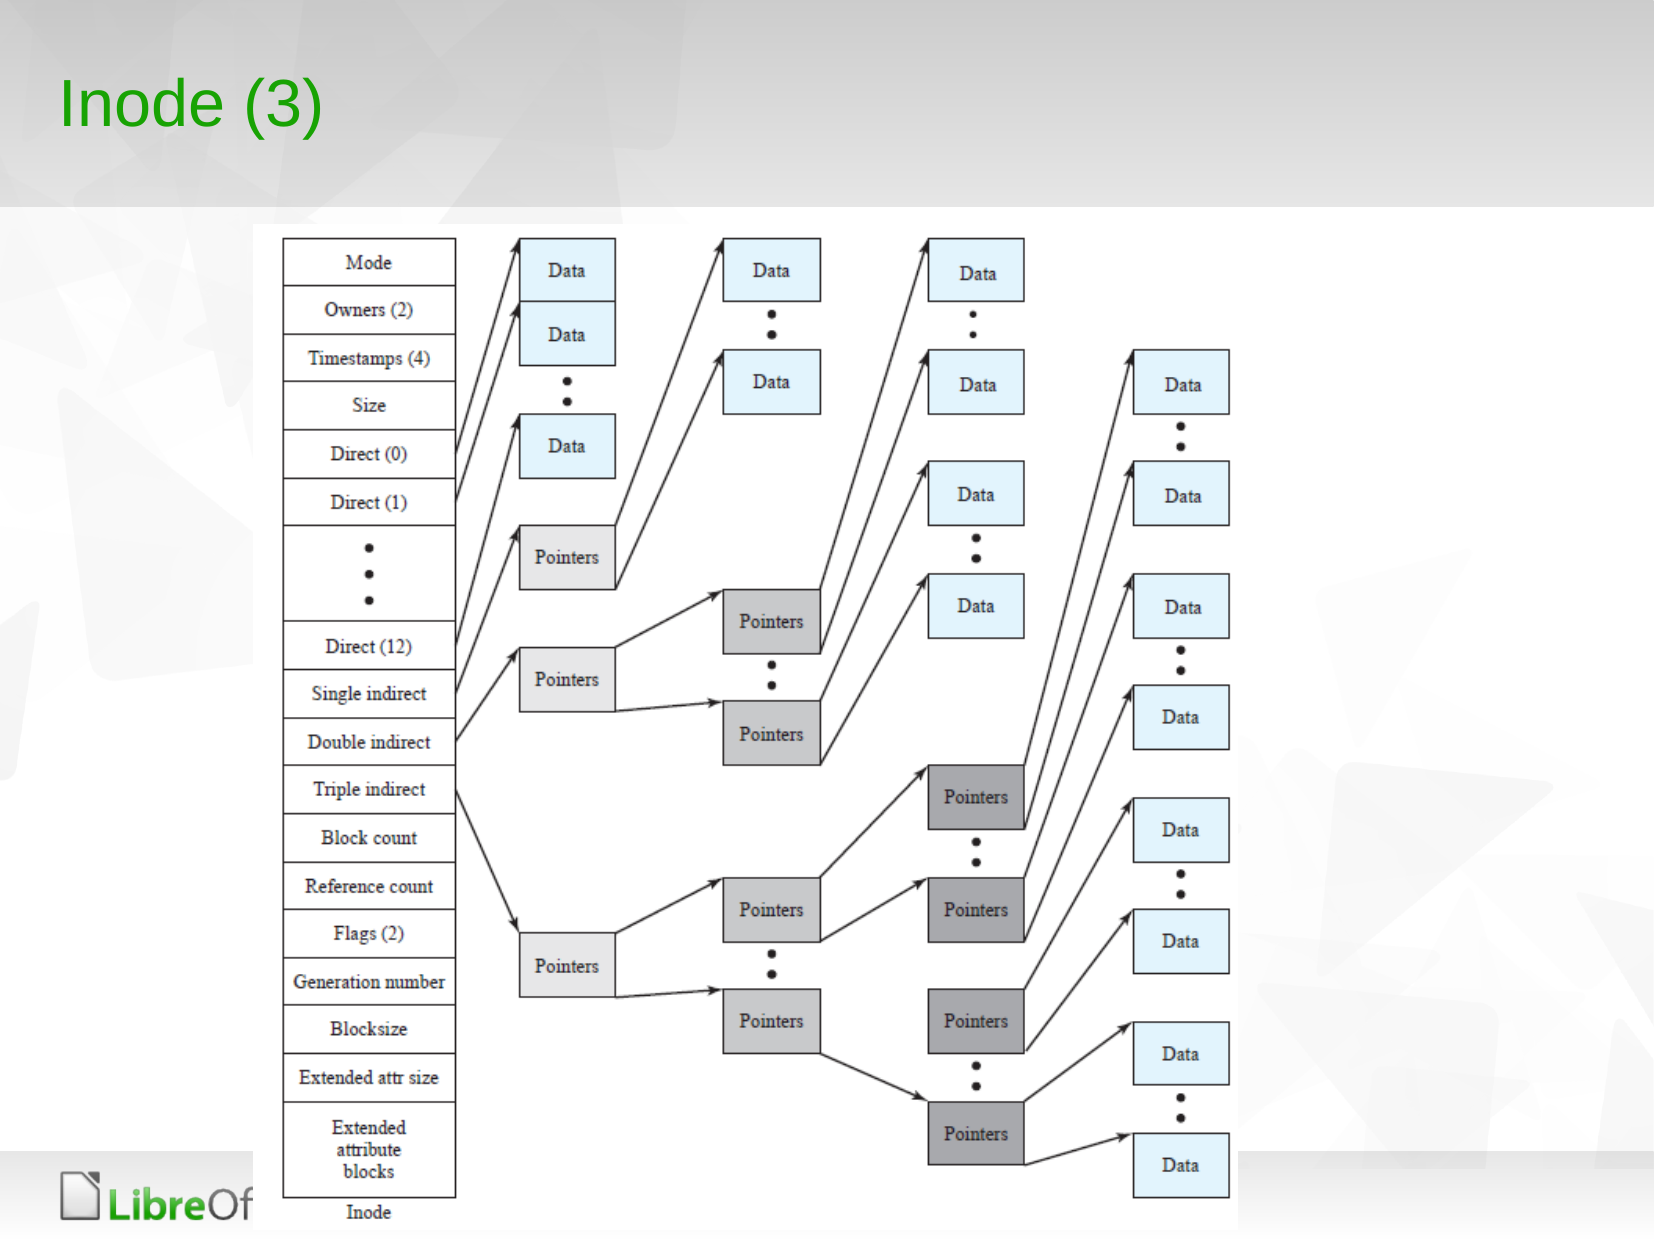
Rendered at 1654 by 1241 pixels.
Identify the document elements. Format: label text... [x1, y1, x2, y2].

picture [0, 0, 1654, 1240]
title Inode (3) [59, 29, 1595, 178]
